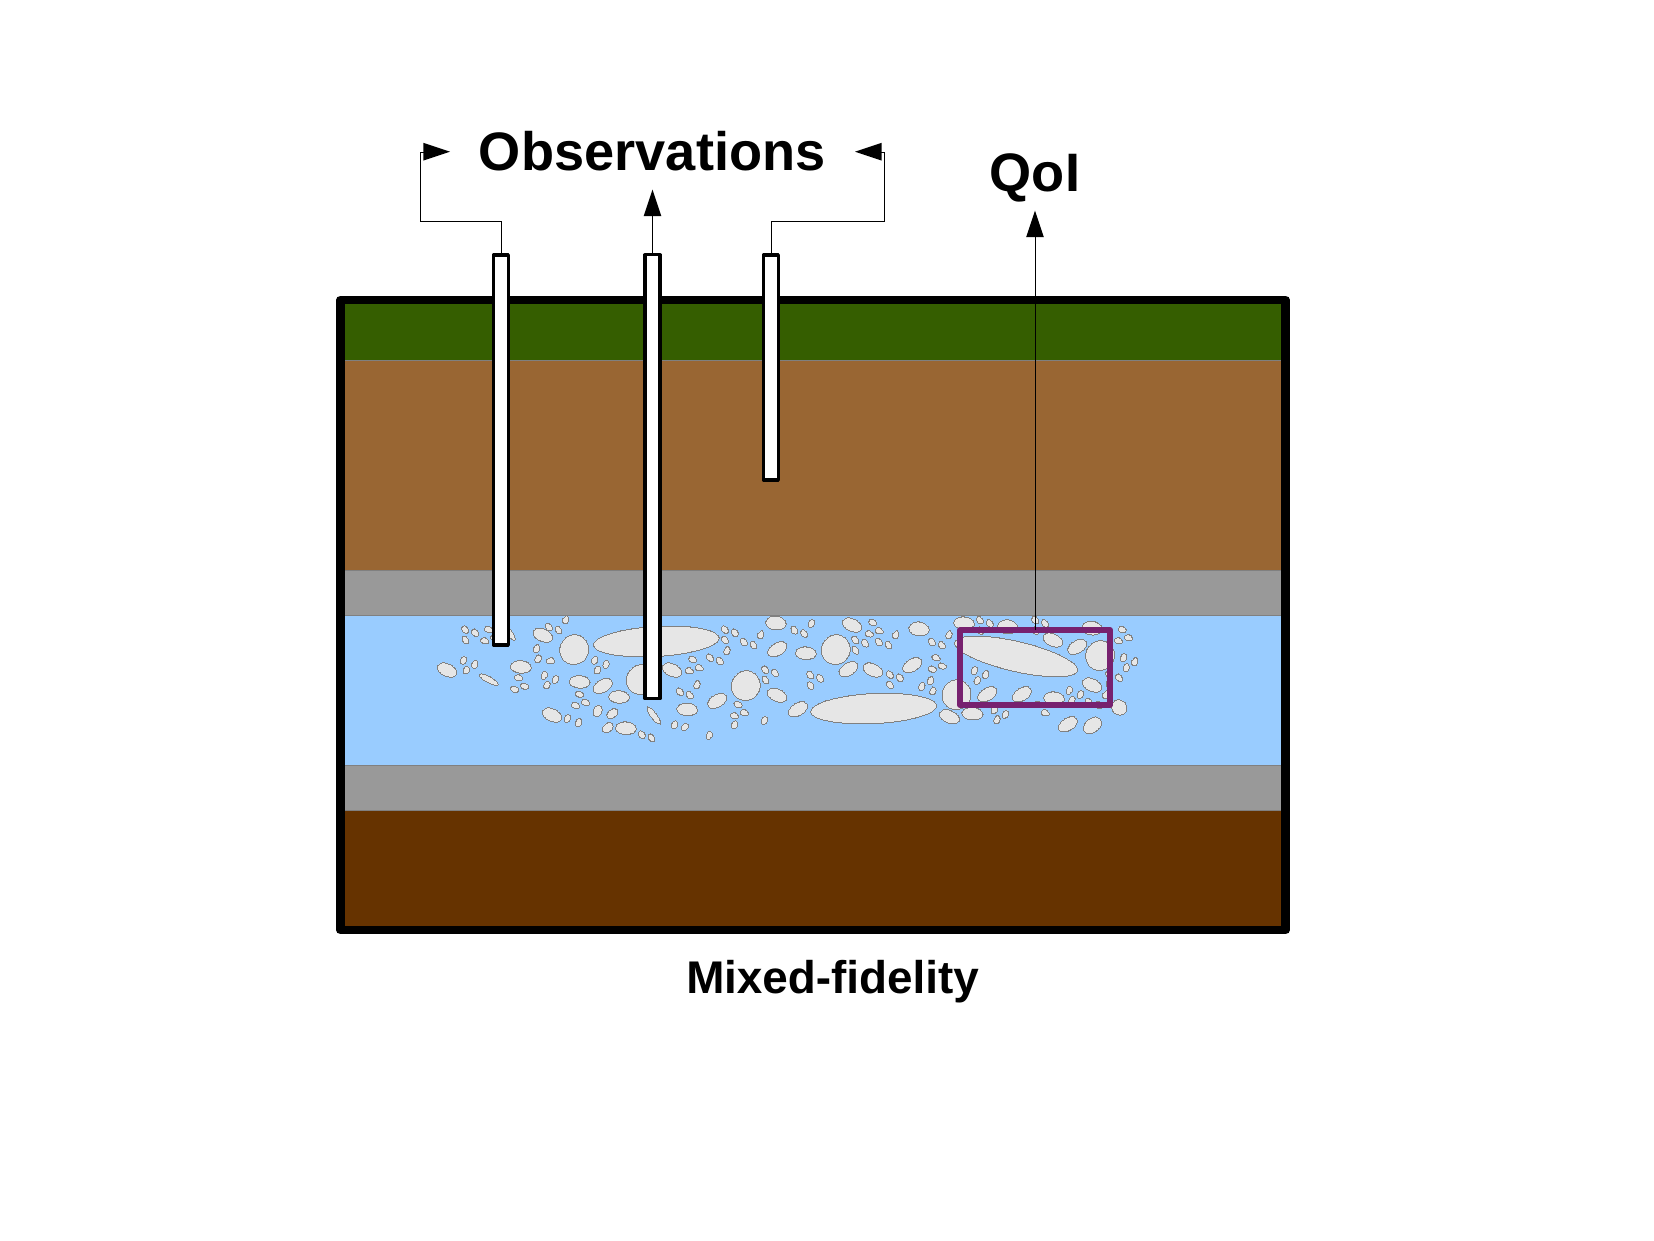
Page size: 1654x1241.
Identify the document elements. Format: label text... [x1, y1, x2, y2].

text_box Observations [450, 113, 856, 190]
text_box Mixed-fidelity [570, 945, 1096, 1012]
text_box QoI [960, 135, 1111, 211]
text_box [345, 254, 1281, 926]
text_box [963, 633, 1107, 702]
